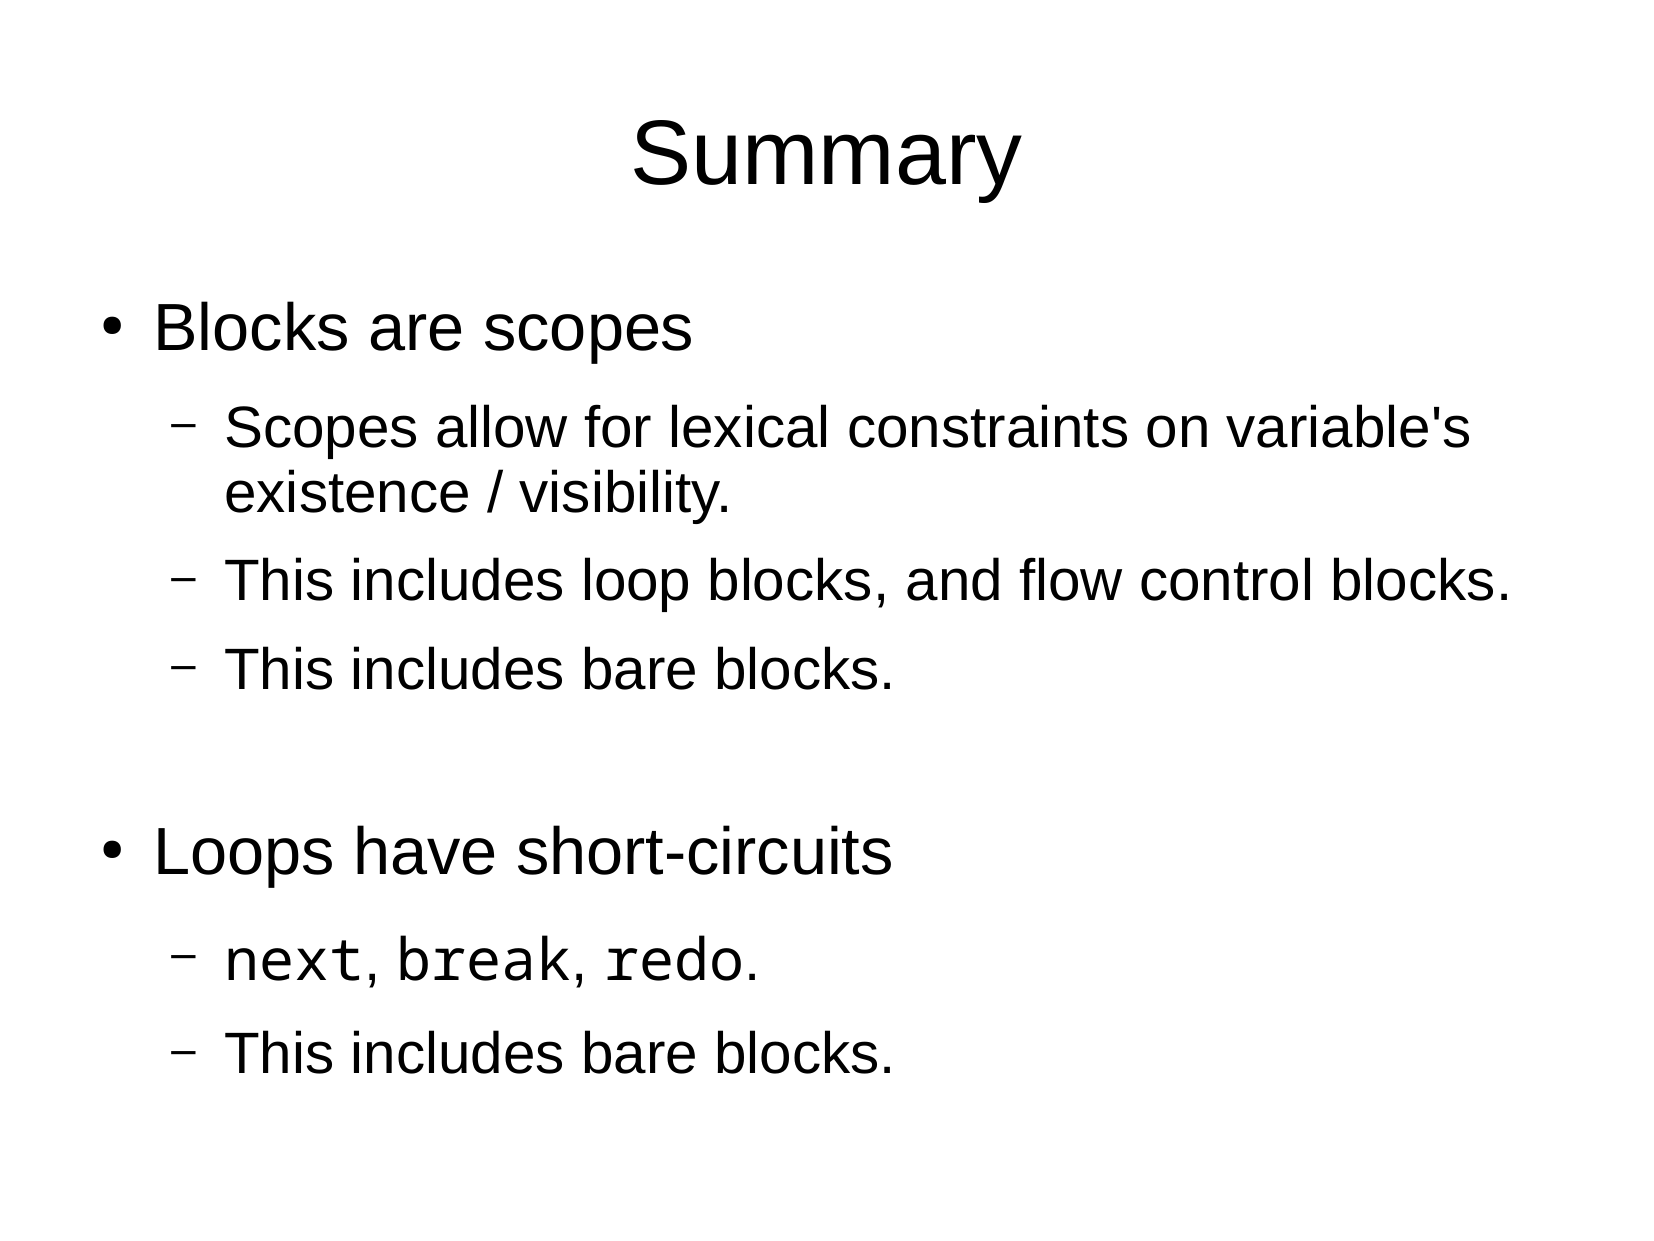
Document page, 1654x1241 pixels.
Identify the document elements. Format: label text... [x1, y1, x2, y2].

title Summary [82, 49, 1571, 257]
list Blocks are scopes Scopes allow for lexical constraints on variable's existence / visibility. This includes loop blocks, and flow control blocks. This includes bare blocks. Loops have short-circuits next, break, redo. This includes bare blocks. [82, 290, 1571, 1126]
